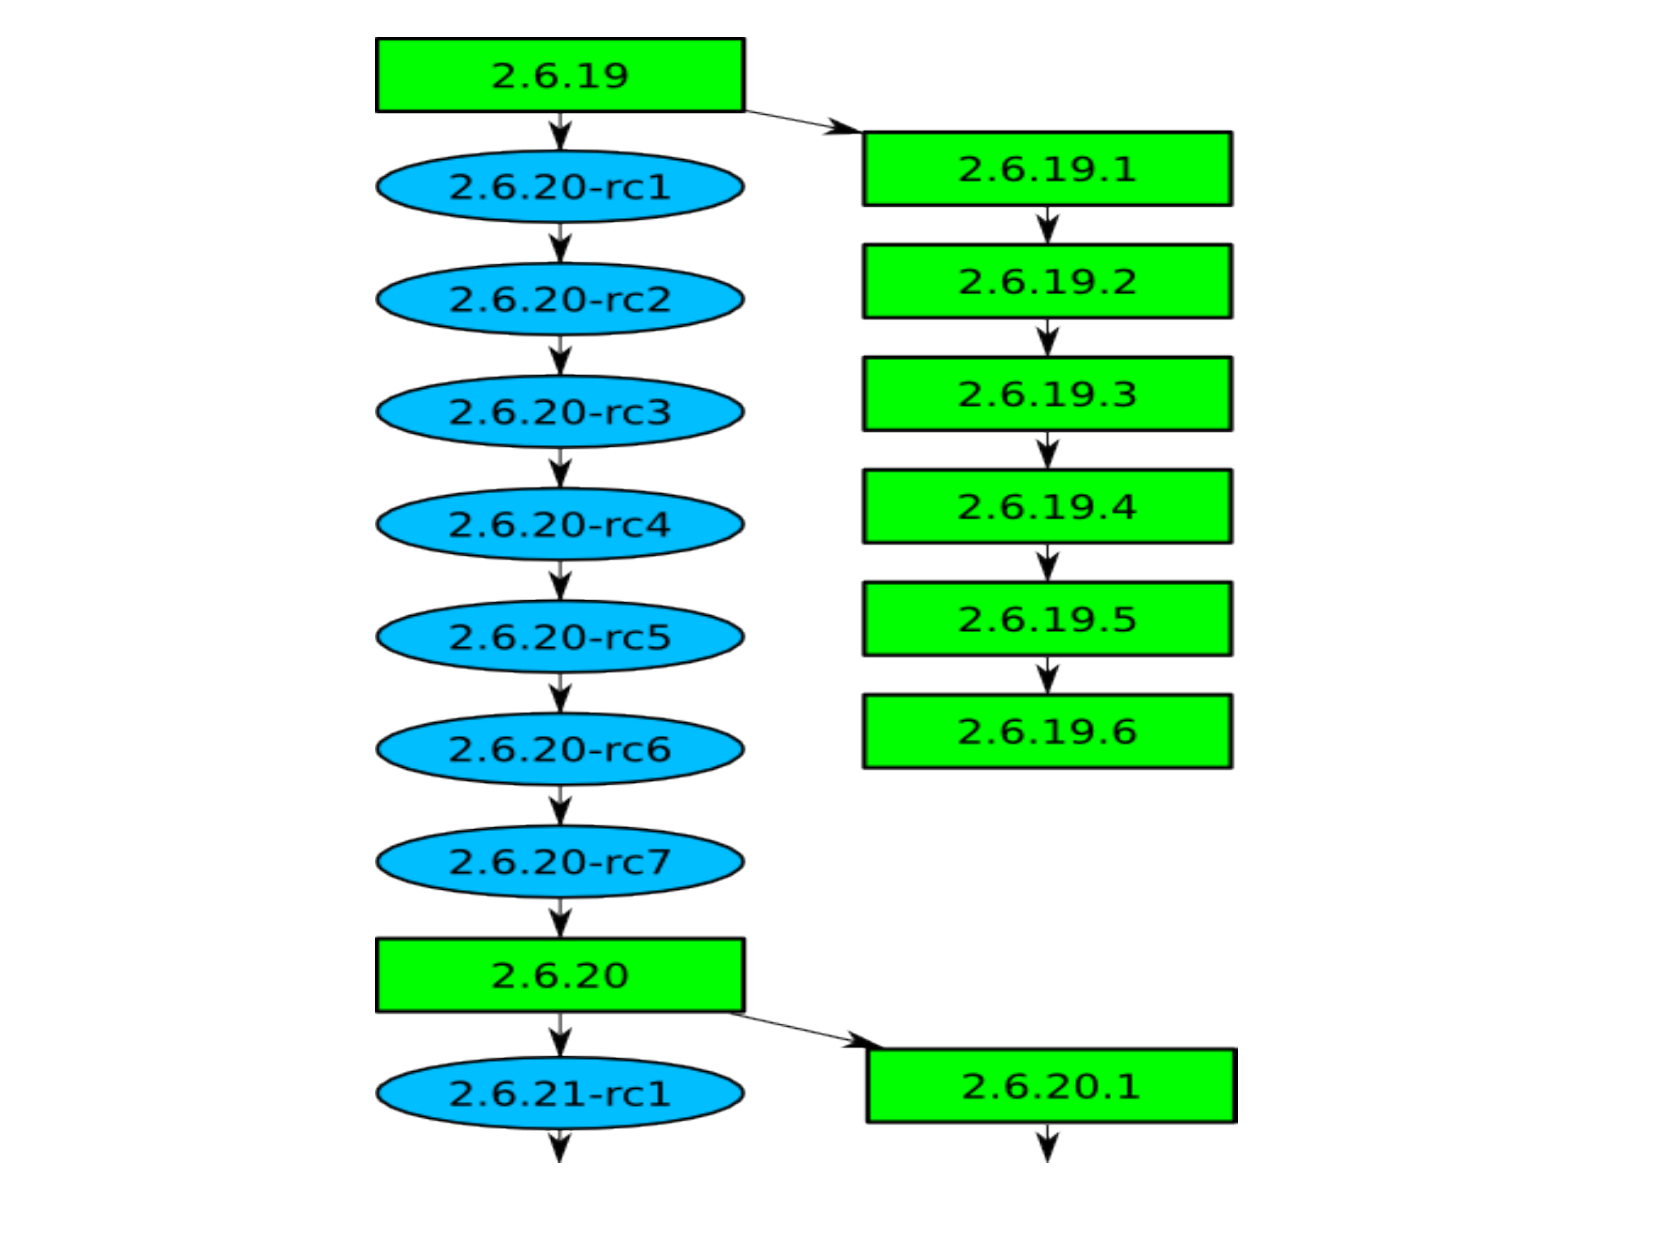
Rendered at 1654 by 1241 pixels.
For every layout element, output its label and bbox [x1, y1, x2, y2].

picture [375, 37, 1238, 1163]
